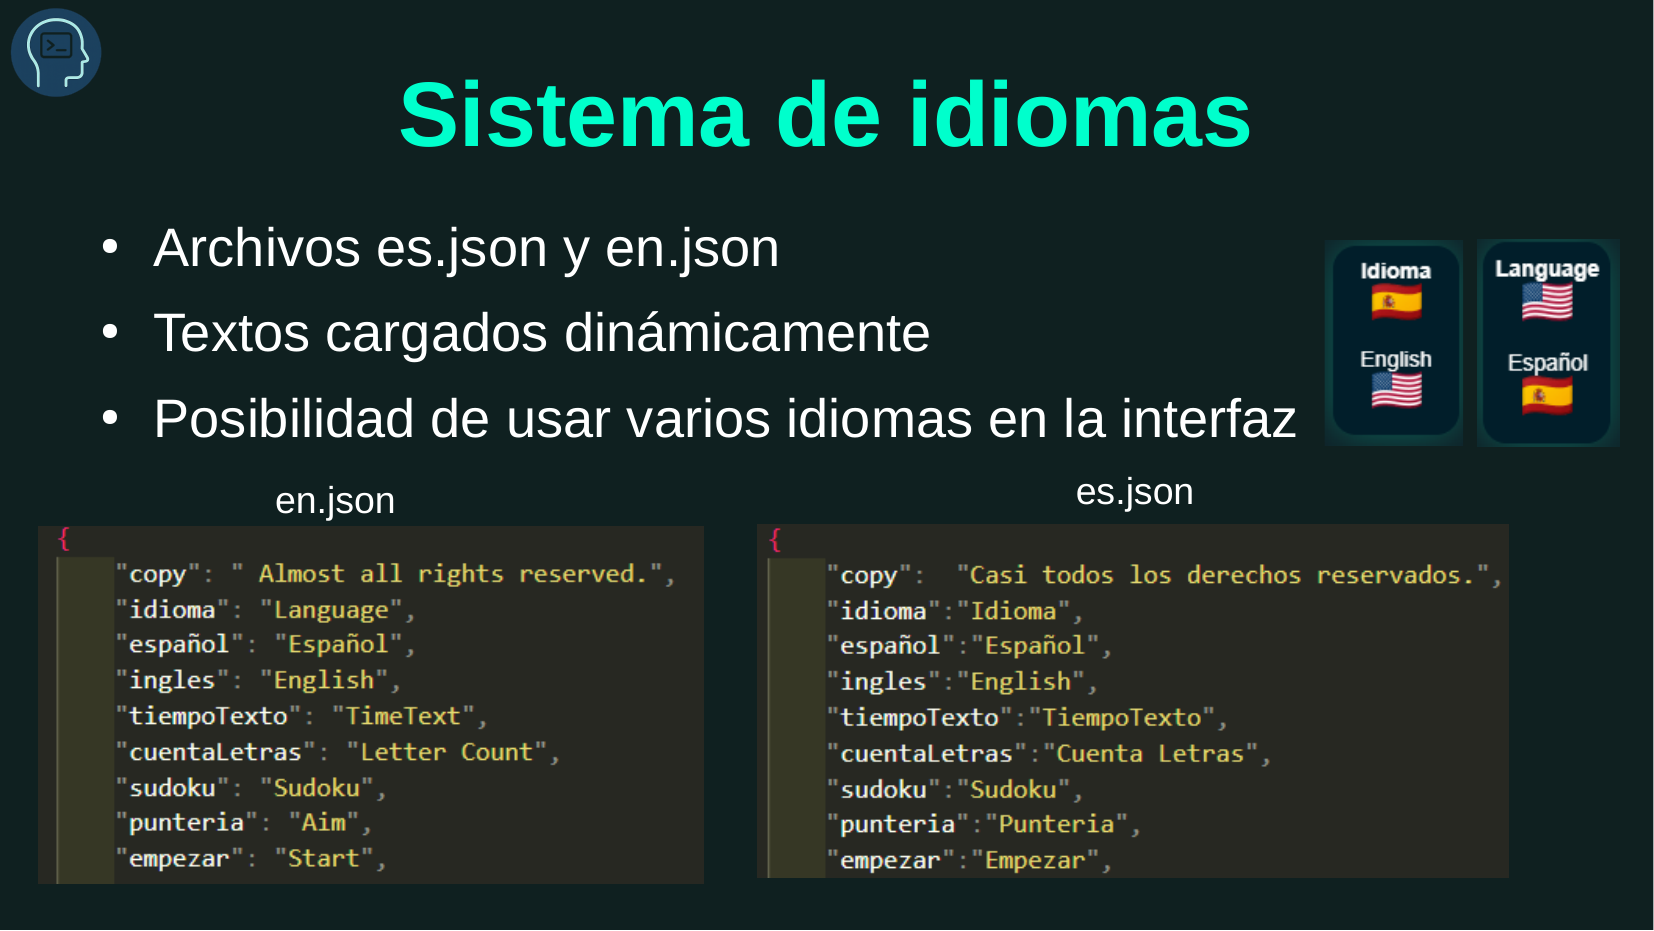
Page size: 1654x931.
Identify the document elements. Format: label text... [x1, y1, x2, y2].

picture [1477, 239, 1620, 447]
text_box en.json [260, 472, 469, 530]
picture [38, 526, 704, 884]
title Sistema de idiomas [82, 37, 1571, 193]
picture [757, 524, 1509, 878]
picture [1324, 240, 1464, 446]
picture [0, 0, 130, 130]
list Archivos es.json y en.json Textos cargados dinámicamente Posibilidad de usar varios idiomas en la interfaz [82, 217, 1571, 758]
text_box es.json [1061, 463, 1270, 521]
